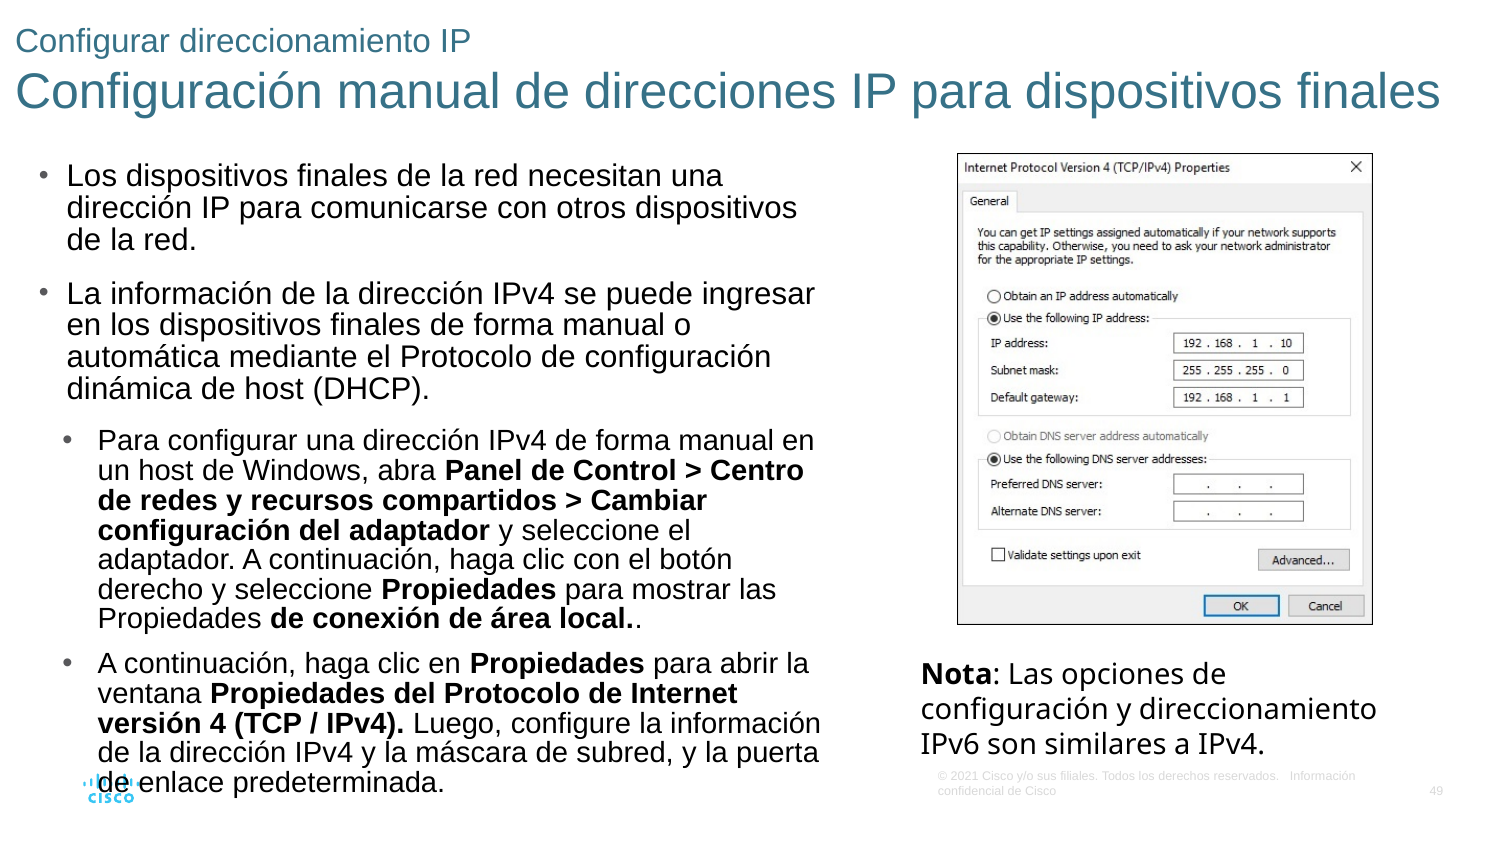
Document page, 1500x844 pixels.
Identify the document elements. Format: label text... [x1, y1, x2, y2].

text_box Nota: Las opciones de configuración y direccionamiento IPv6 son similares a IPv4. [905, 647, 1425, 768]
picture [957, 153, 1373, 625]
title Configurar direccionamiento IP Configuración manual de direcciones IP para dispositivos finales [0, 6, 1500, 131]
list Los dispositivos finales de la red necesitan una dirección IP para comunicarse con otros dispositivos de la red. La información de la dirección IPv4 se puede ingresar en los dispositivos finales de forma manual o automática mediante el Protocolo de configuración dinámica de host (DHCP). Para configurar una dirección IPv4 de forma manual en un host de Windows, abra Panel de Control > Centro de redes y recursos compartidos > Cambiar configuración del adaptador y seleccione el adaptador. A continuación, haga clic con el botón derecho y seleccione Propiedades para mostrar las Propiedades de conexión de área local.. A continuación, haga clic en Propiedades para abrir la ventana Propiedades del Protocolo de Internet versión 4 (TCP / IPv4). Luego, configure la información de la dirección IPv4 y la máscara de subred, y la puerta de enlace predeterminada. [23, 154, 855, 730]
